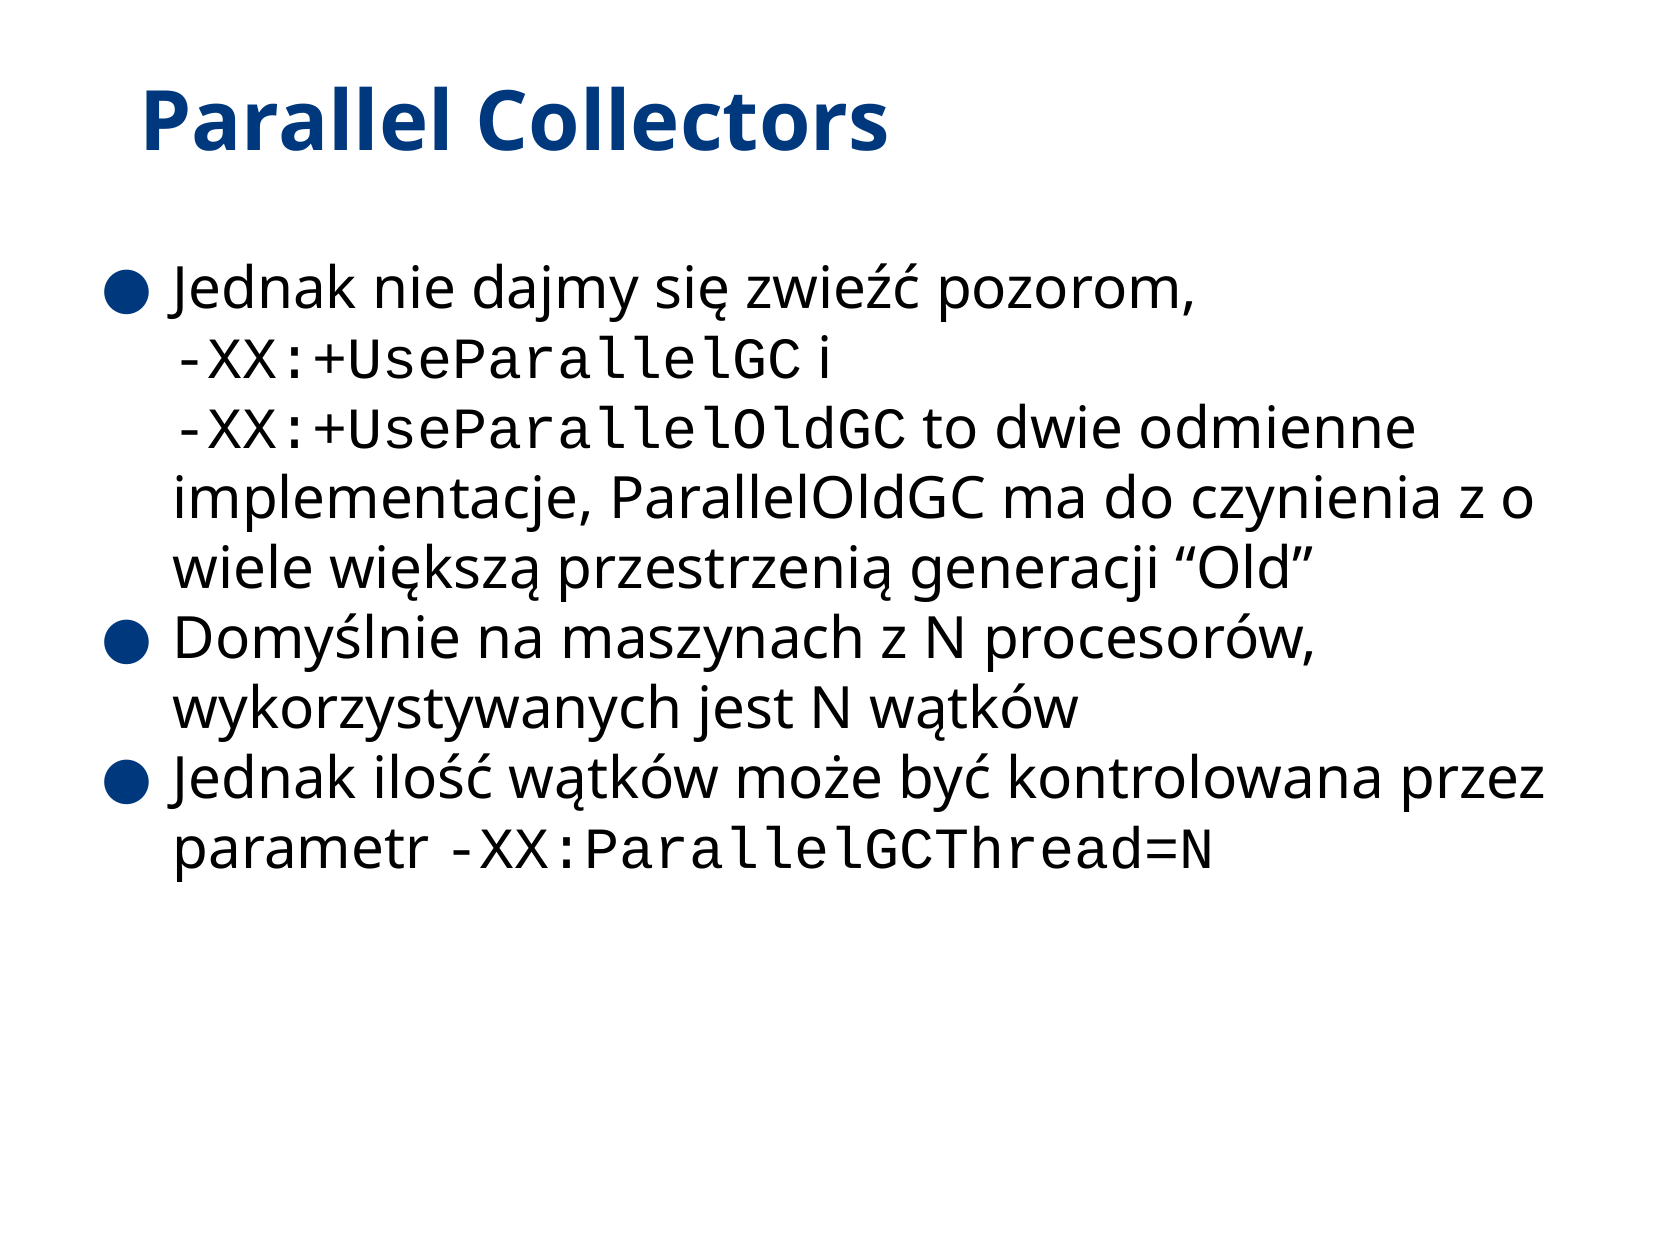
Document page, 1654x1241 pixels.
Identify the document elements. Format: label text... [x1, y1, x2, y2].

list Jednak nie dajmy się zwieźć pozorom, -XX:+UseParallelGC i -XX:+UseParallelOldGC to dwie odmienne implementacje, ParallelOldGC ma do czynienia z o wiele większą przestrzenią generacji “Old” Domyślnie na maszynach z N procesorów, wykorzystywanych jest N wątków Jednak ilość wątków może być kontrolowana przez parametr -XX:ParallelGCThread=N [82, 234, 1571, 1111]
title Parallel Collectors [82, 49, 1571, 183]
